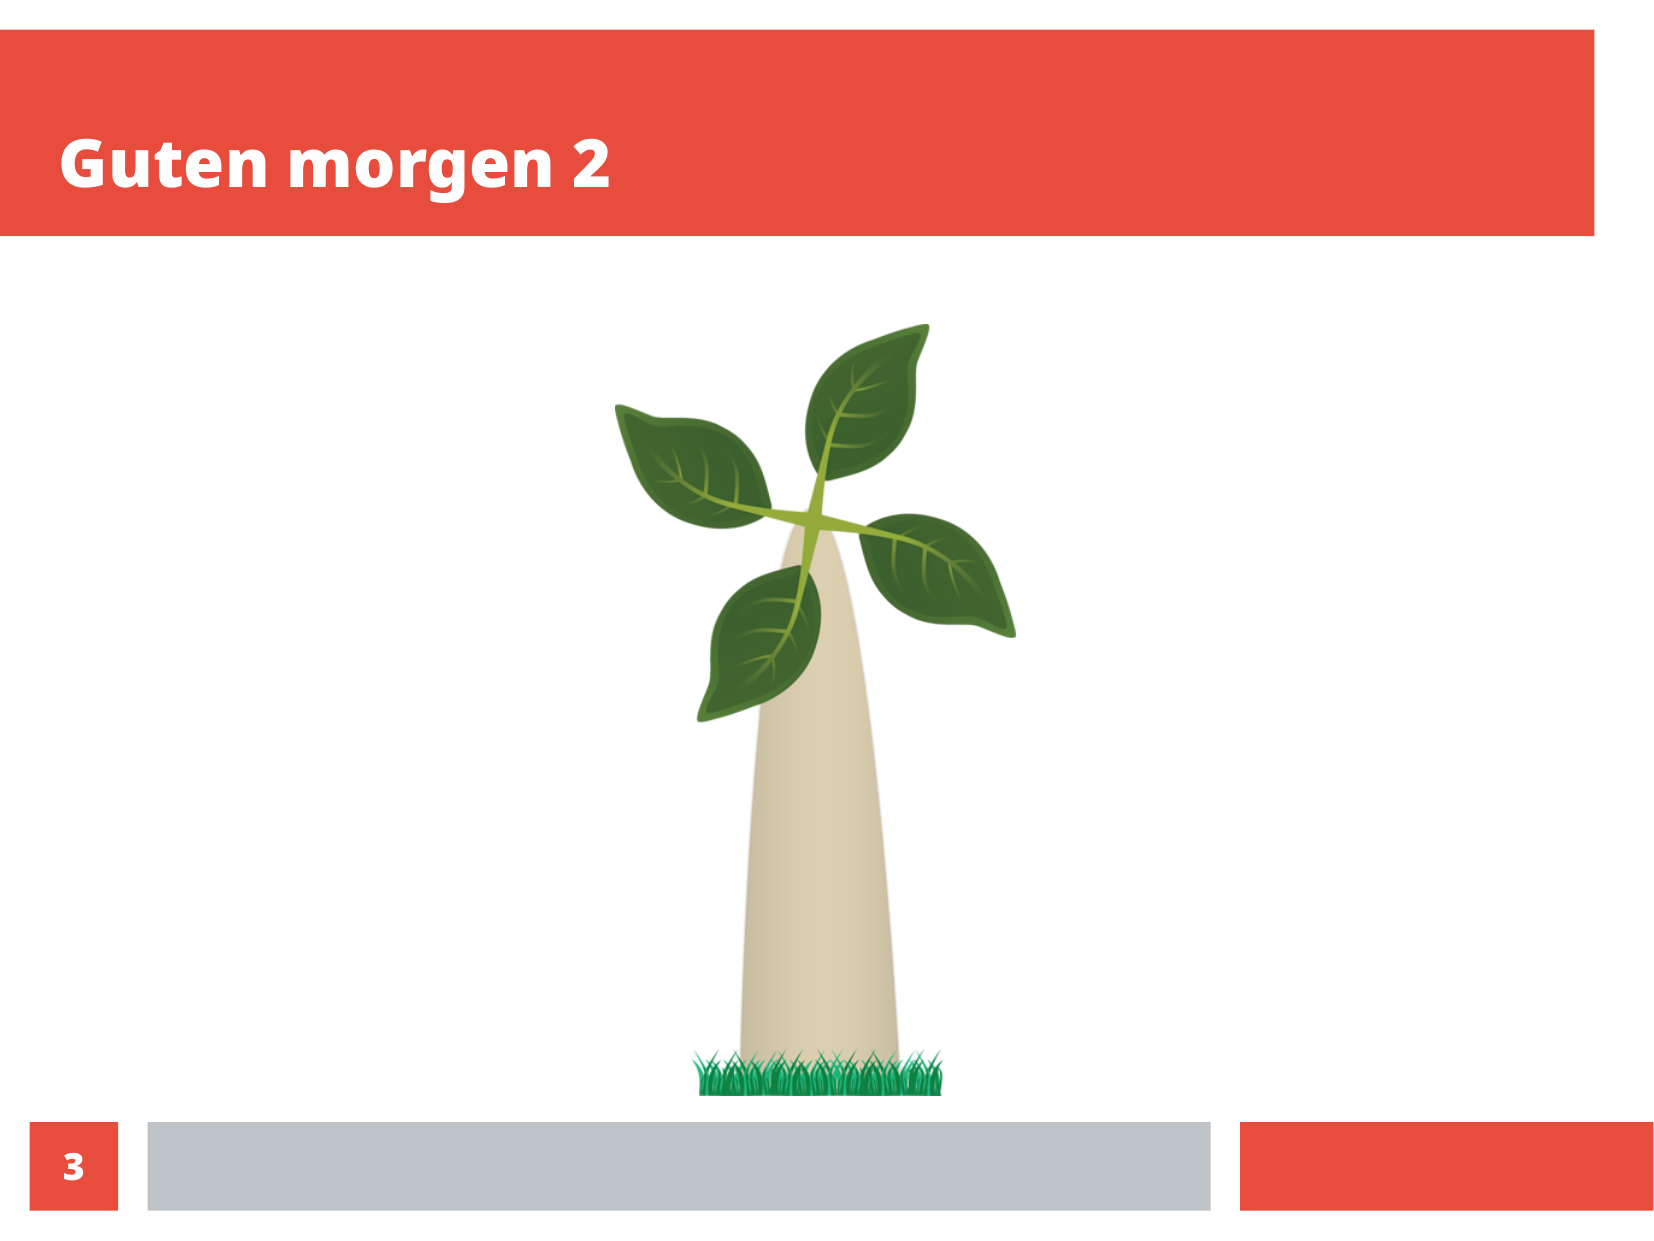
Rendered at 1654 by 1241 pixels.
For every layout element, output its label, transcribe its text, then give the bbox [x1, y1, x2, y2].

title Guten morgen 2 [59, 59, 1595, 207]
picture [615, 324, 1016, 1096]
